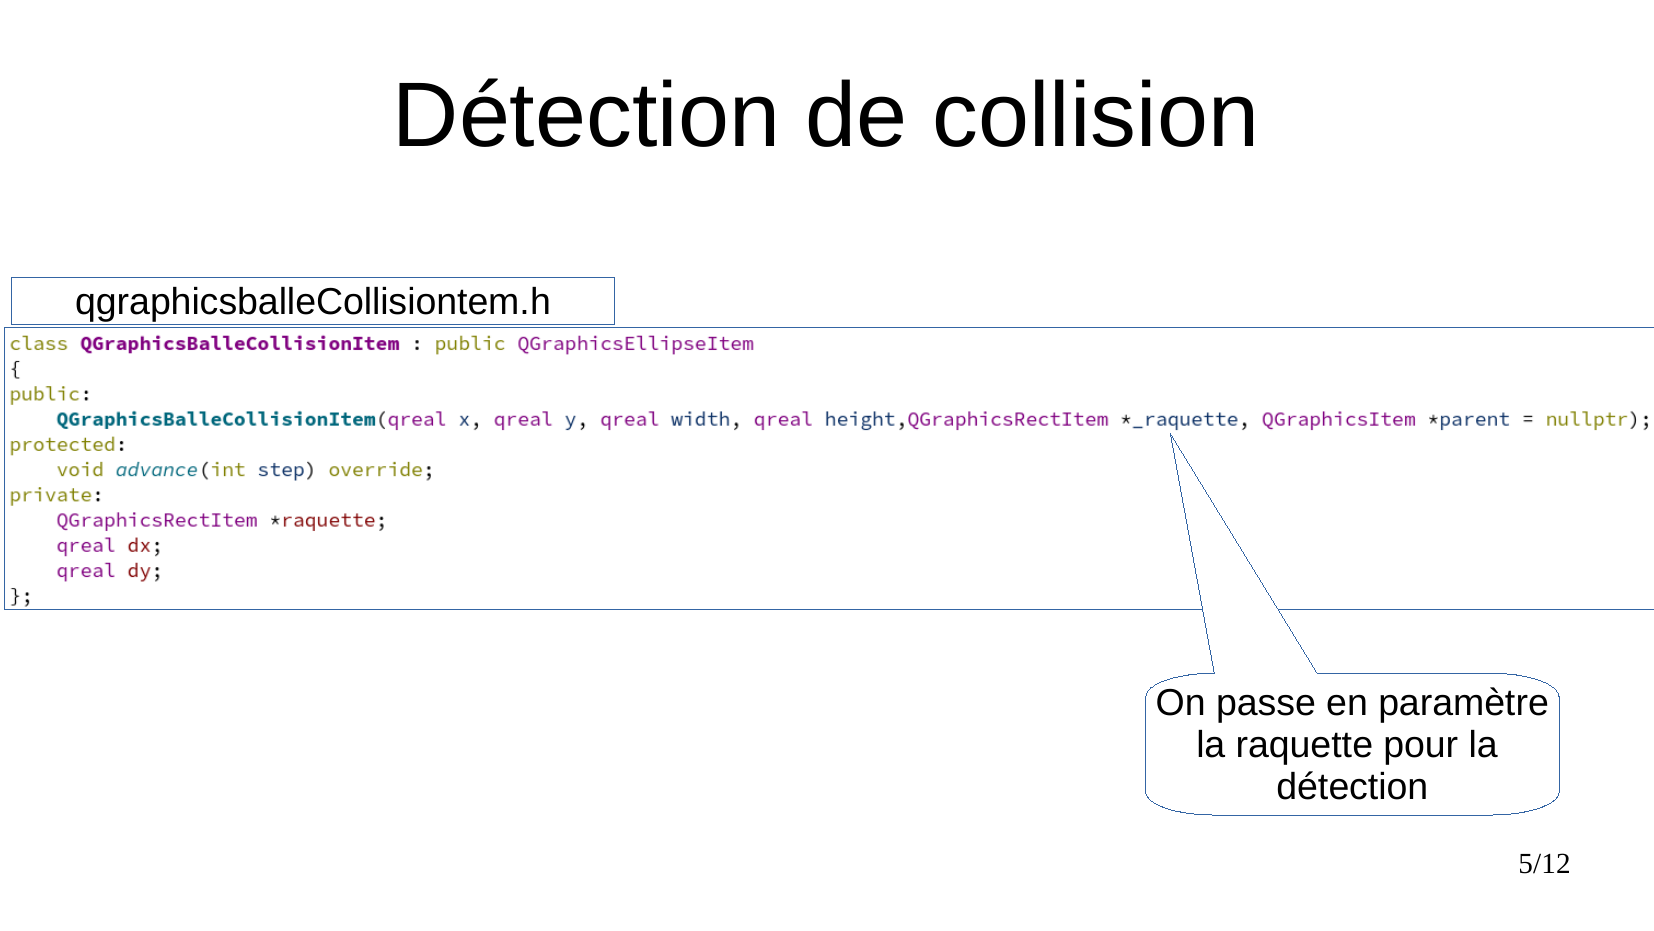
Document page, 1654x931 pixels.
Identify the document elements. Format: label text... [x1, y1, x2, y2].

text_box On passe en paramètre la raquette pour la détection [1145, 433, 1560, 816]
picture [4, 327, 1654, 610]
title Détection de collision [82, 37, 1571, 193]
text_box qgraphicsballeCollisiontem.h [11, 277, 615, 325]
